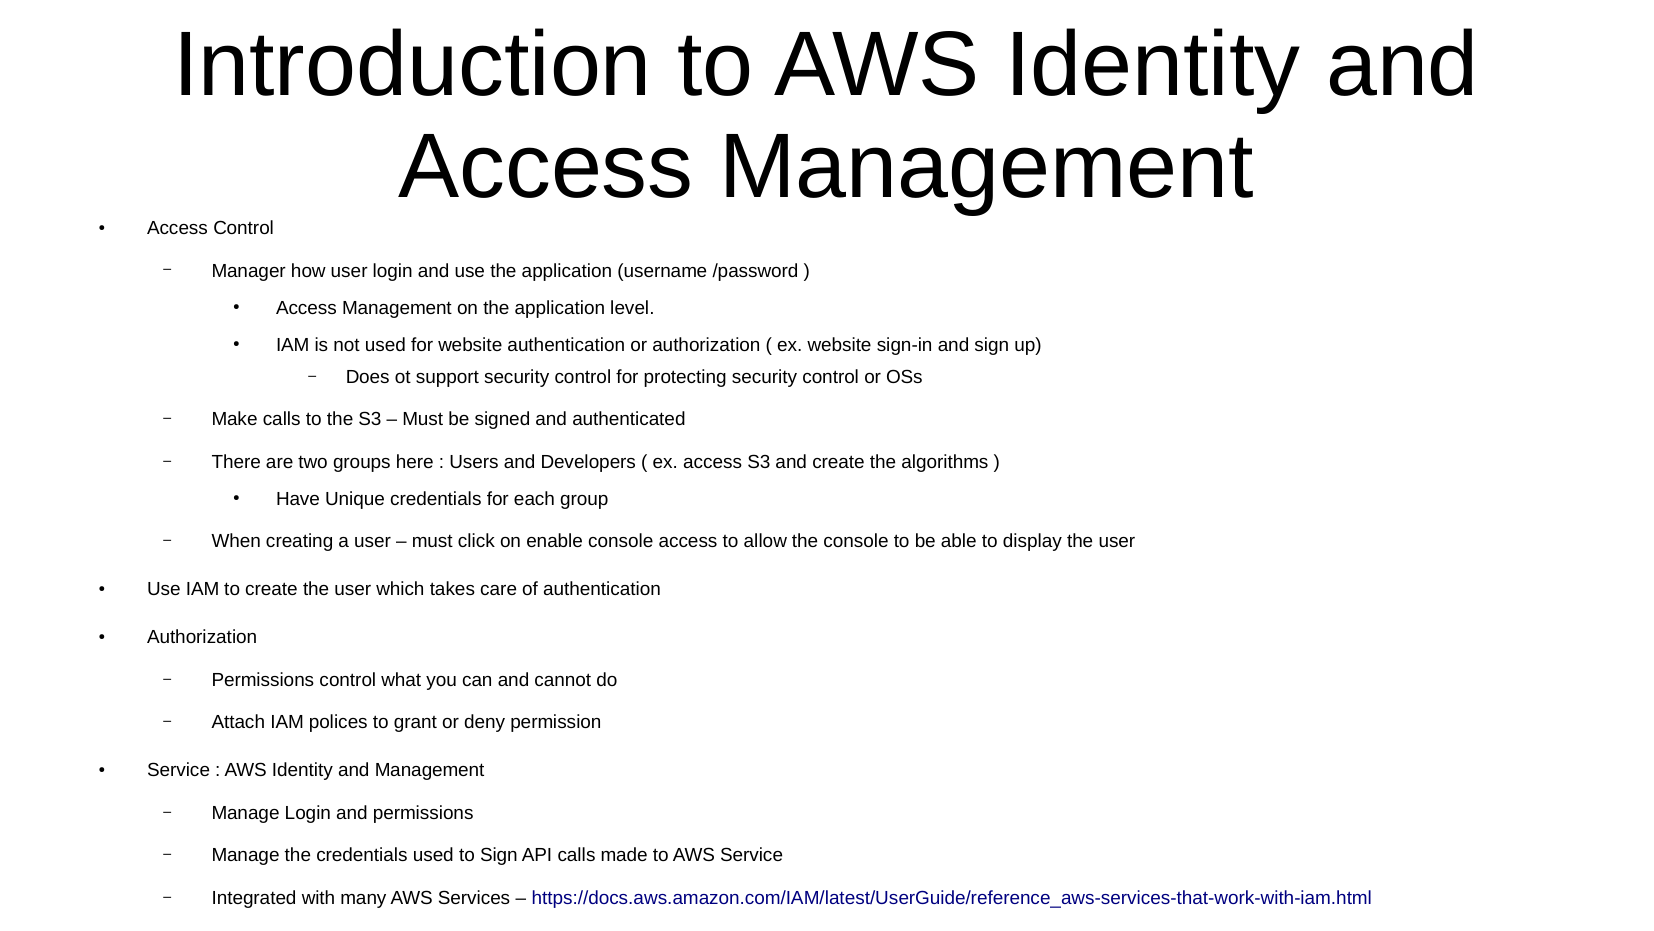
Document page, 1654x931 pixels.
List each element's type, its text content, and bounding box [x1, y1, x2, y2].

list Access Control Manager how user login and use the application (username /password ) Access Management on the application level. IAM is not used for website authentication or authorization ( ex. website sign-in and sign up) Does ot support security control for protecting security control or OSs Make calls to the S3 – Must be signed and authenticated There are two groups here : Users and Developers ( ex. access S3 and create the algorithms ) Have Unique credentials for each group When creating a user – must click on enable console access to allow the console to be able to display the user Use IAM to create the user which takes care of authentication Authorization Permissions control what you can and cannot do Attach IAM polices to grant or deny permission Service : AWS Identity and Management Manage Login and permissions Manage the credentials used to Sign API calls made to AWS Service Integrated with many AWS Services – https://docs.aws.amazon.com/IAM/latest/UserGuide/reference_aws-services-that-work-with-iam.html [82, 217, 1571, 916]
title Introduction to AWS Identity and Access Management [82, 12, 1571, 217]
